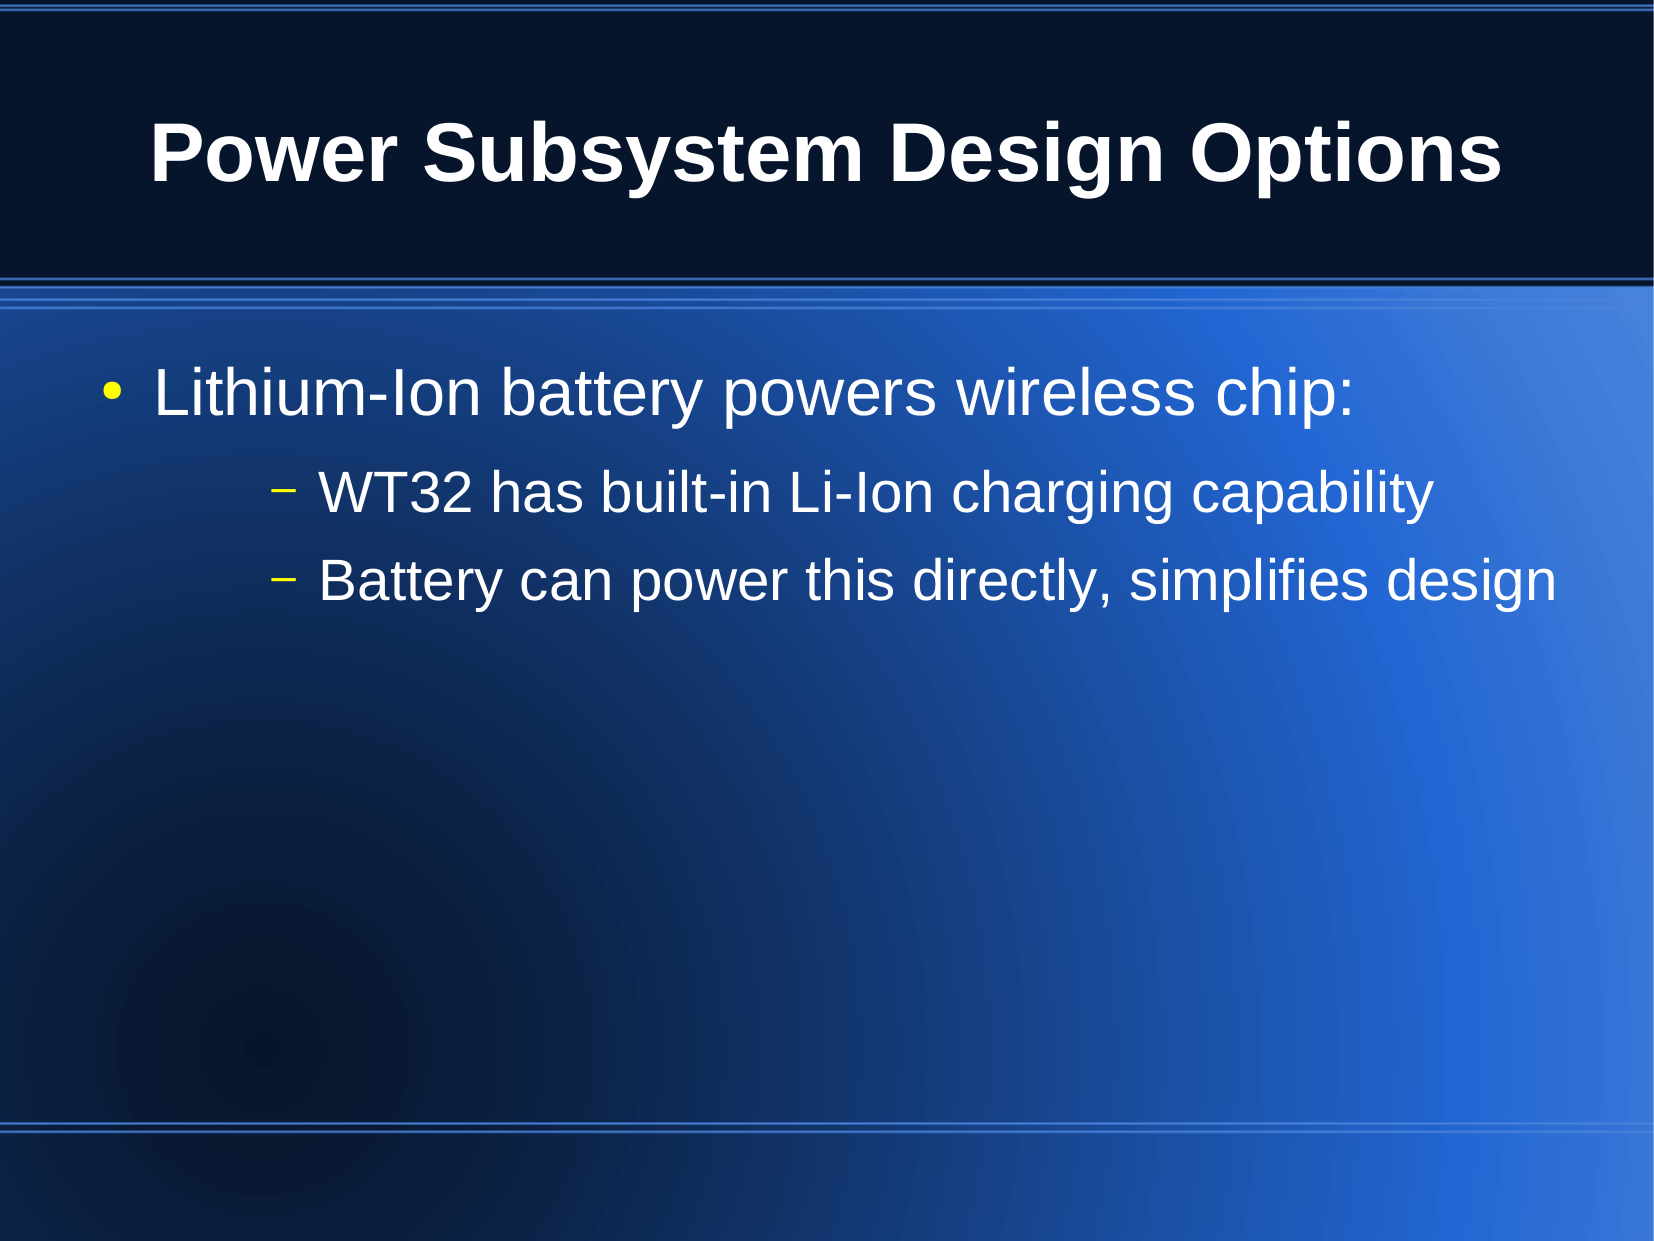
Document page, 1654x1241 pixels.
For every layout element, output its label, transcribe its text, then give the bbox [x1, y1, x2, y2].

title Power Subsystem Design Options [82, 49, 1571, 257]
picture [0, 0, 1654, 1241]
list Lithium-Ion battery powers wireless chip: WT32 has built-in Li-Ion charging capability Battery can power this directly, simplifies design [82, 355, 1571, 1058]
